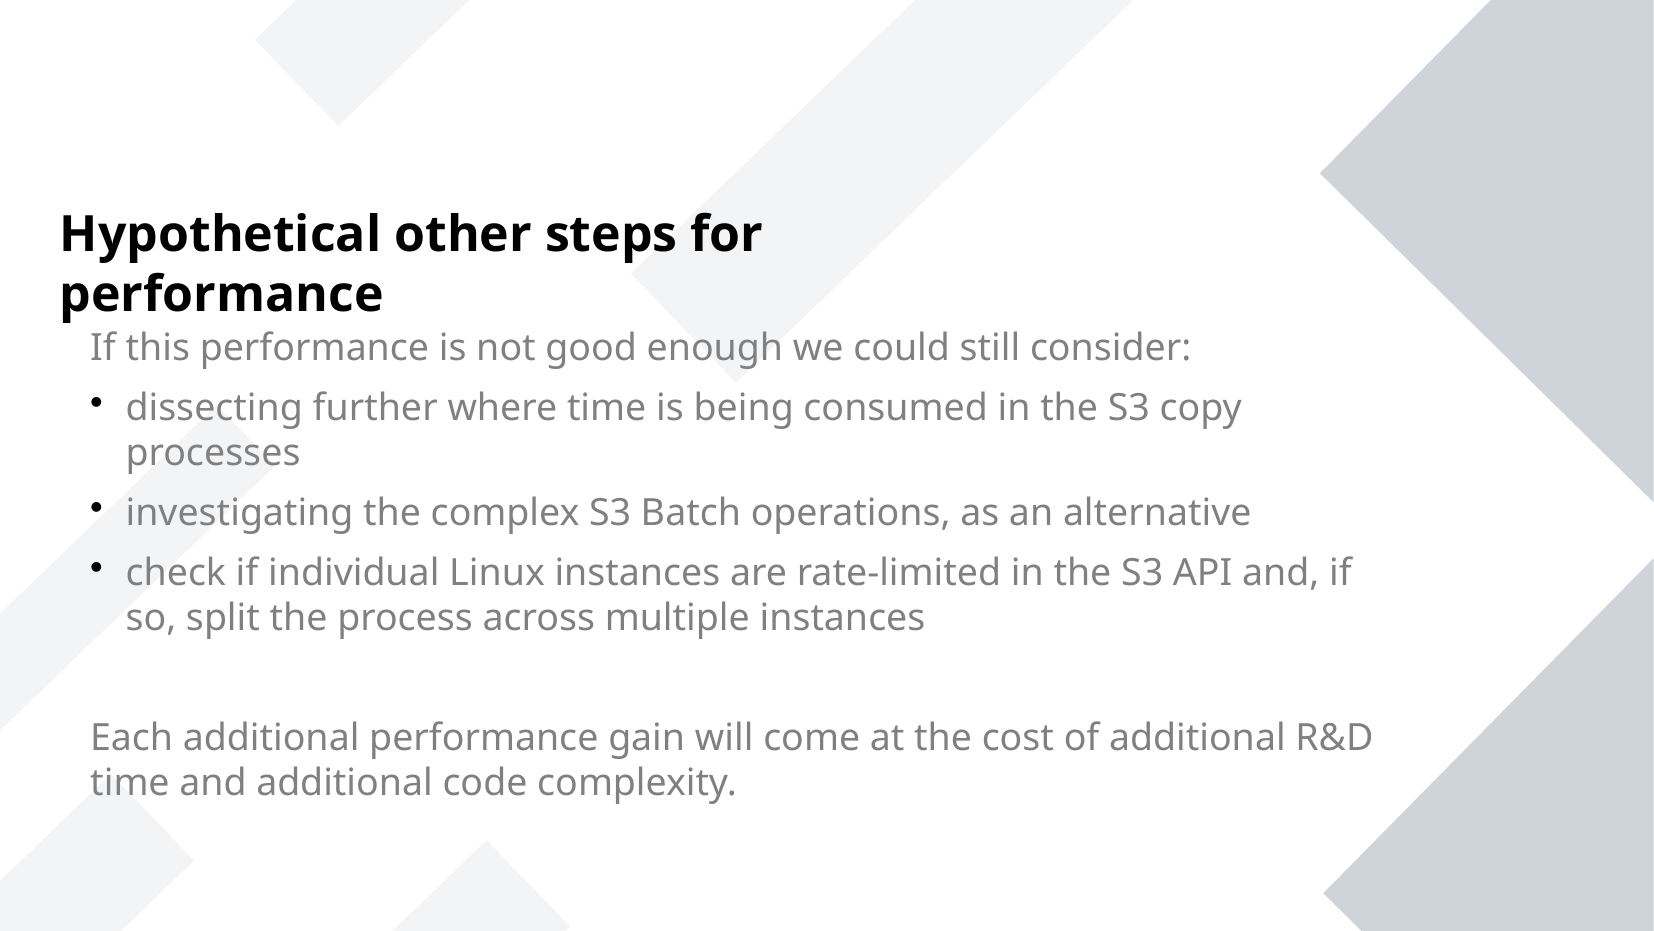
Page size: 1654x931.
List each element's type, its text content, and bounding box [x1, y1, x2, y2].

text_box If this performance is not good enough we could still consider: dissecting further where time is being consumed in the S3 copy processes investigating the complex S3 Batch operations, as an alternative check if individual Linux instances are rate-limited in the S3 API and, if so, split the process across multiple instances Each additional performance gain will come at the cost of additional R&D time and additional code complexity. [75, 315, 1426, 644]
text_box Hypothetical other steps for performance [44, 193, 1088, 301]
